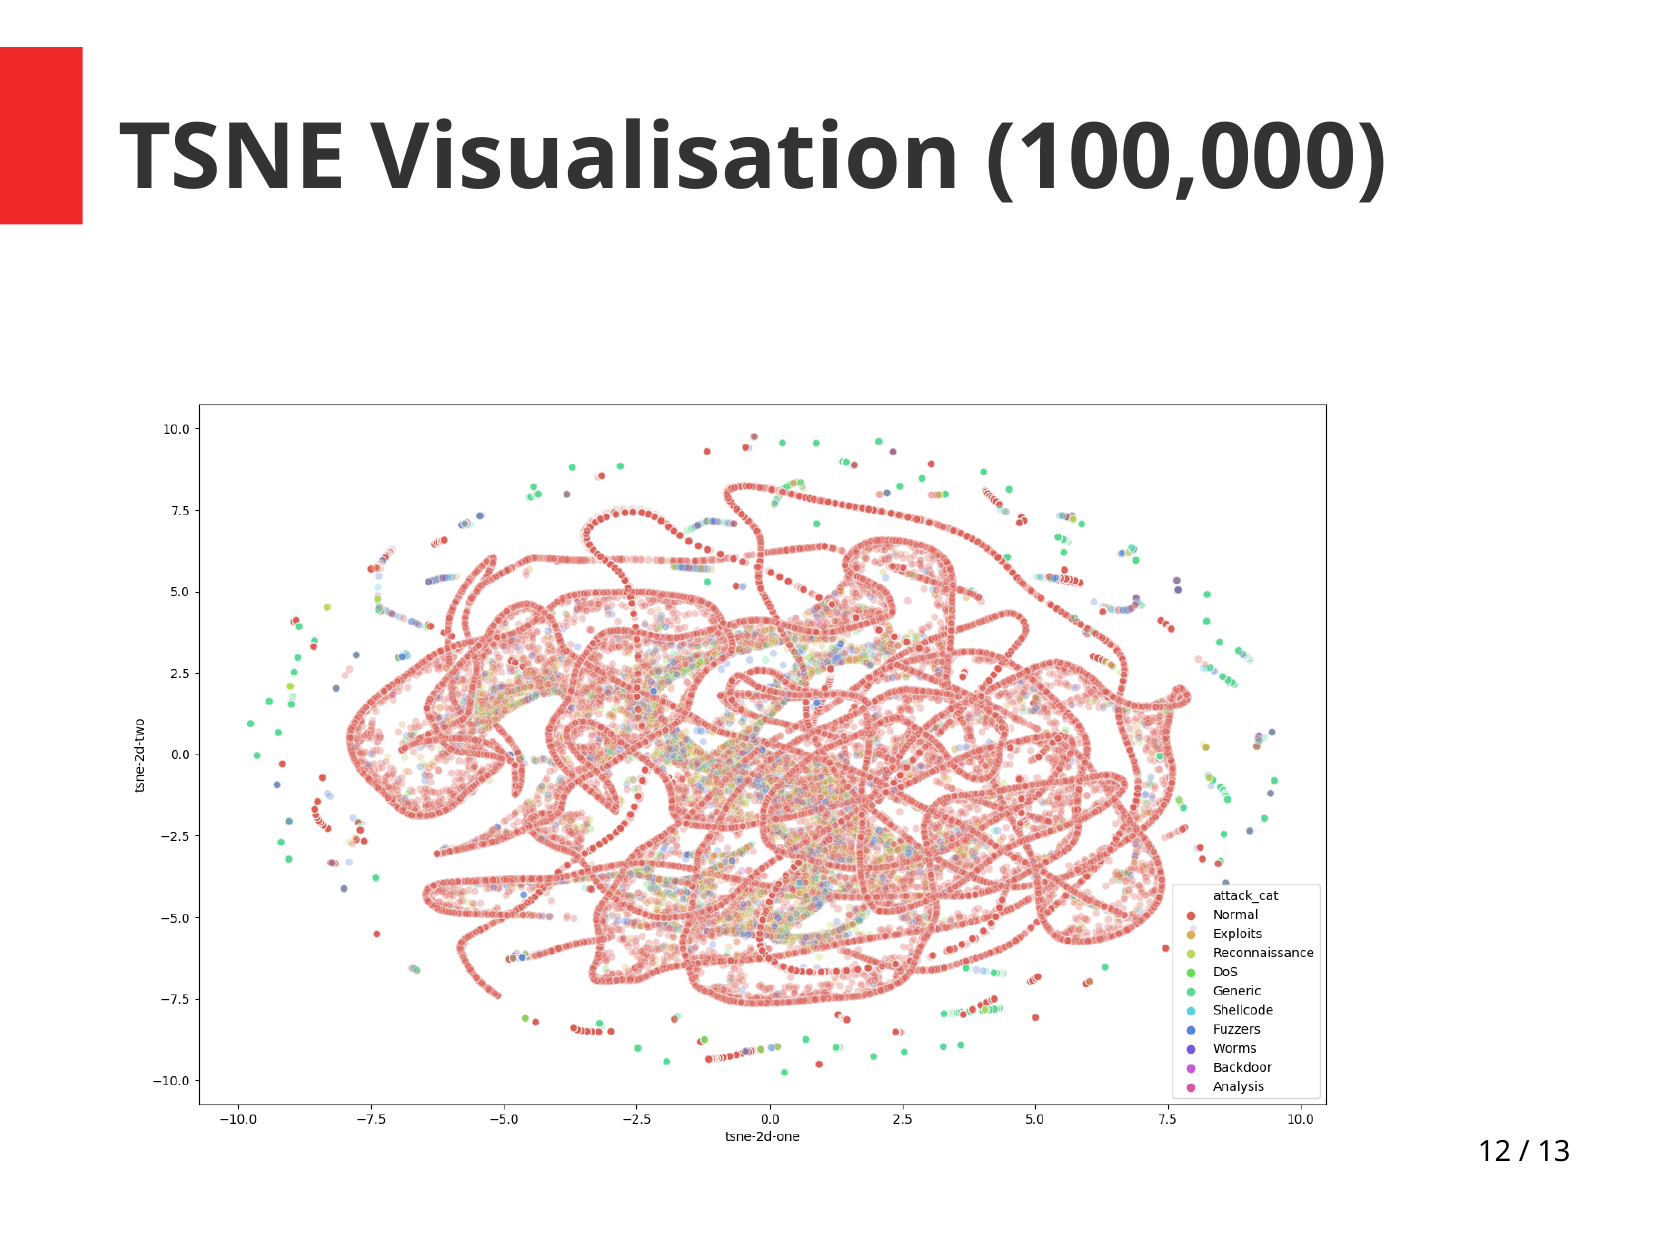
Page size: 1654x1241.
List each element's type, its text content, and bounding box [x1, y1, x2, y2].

picture [17, 295, 1471, 1204]
title TSNE Visualisation (100,000) [118, 45, 1571, 260]
